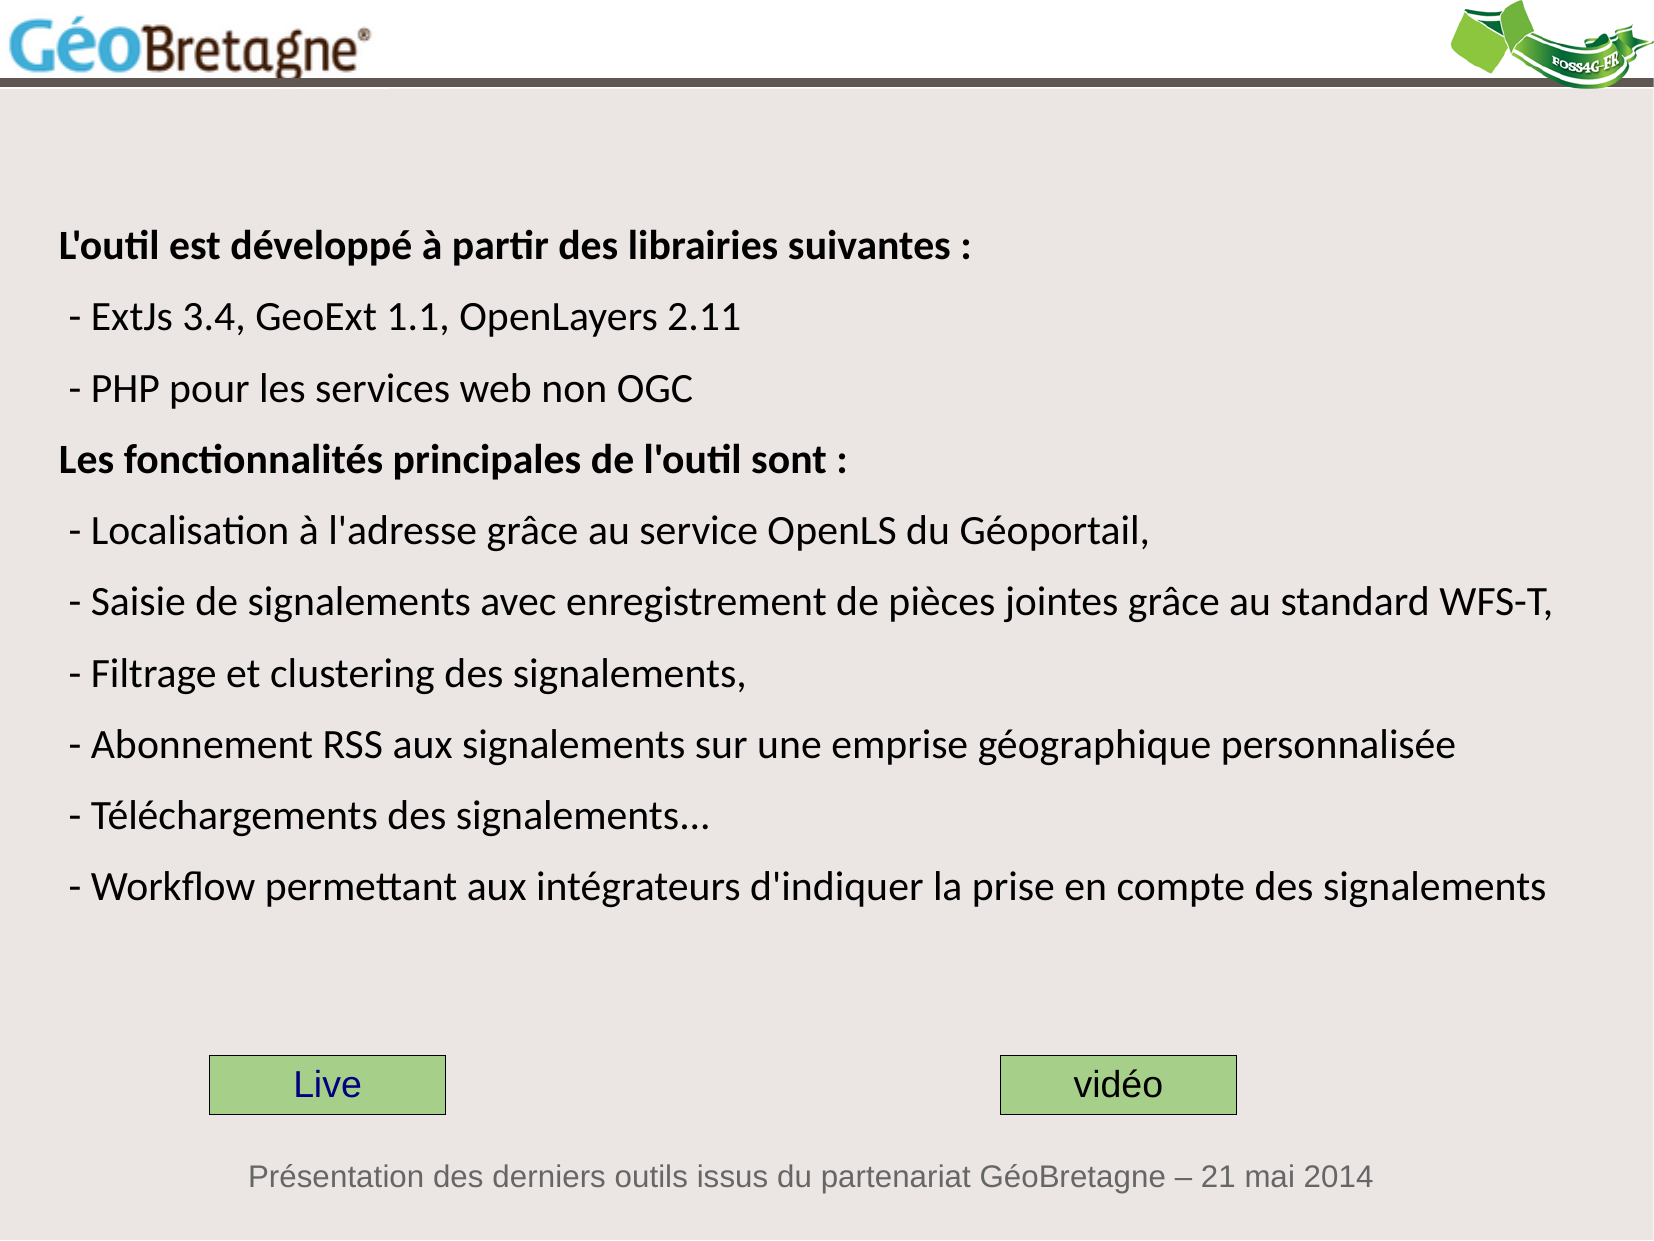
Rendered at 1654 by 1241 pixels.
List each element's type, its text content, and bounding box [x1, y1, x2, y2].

picture [1449, 0, 1654, 89]
text_box Live [209, 1055, 446, 1115]
picture [0, 0, 388, 78]
text_box vidéo [1000, 1055, 1237, 1115]
list L'outil est développé à partir des librairies suivantes : - ExtJs 3.4, GeoExt 1.1, OpenLayers 2.11 - PHP pour les services web non OGC Les fonctionnalités principales de l'outil sont : - Localisation à l'adresse grâce au service OpenLS du Géoportail, - Saisie de signalements avec enregistrement de pièces jointes grâce au standard WFS-T, - Filtrage et clustering des signalements, - Abonnement RSS aux signalements sur une emprise géographique personnalisée - Téléchargements des signalements... - Workflow permettant aux intégrateurs d'indiquer la prise en compte des signalements [59, 228, 1607, 1004]
